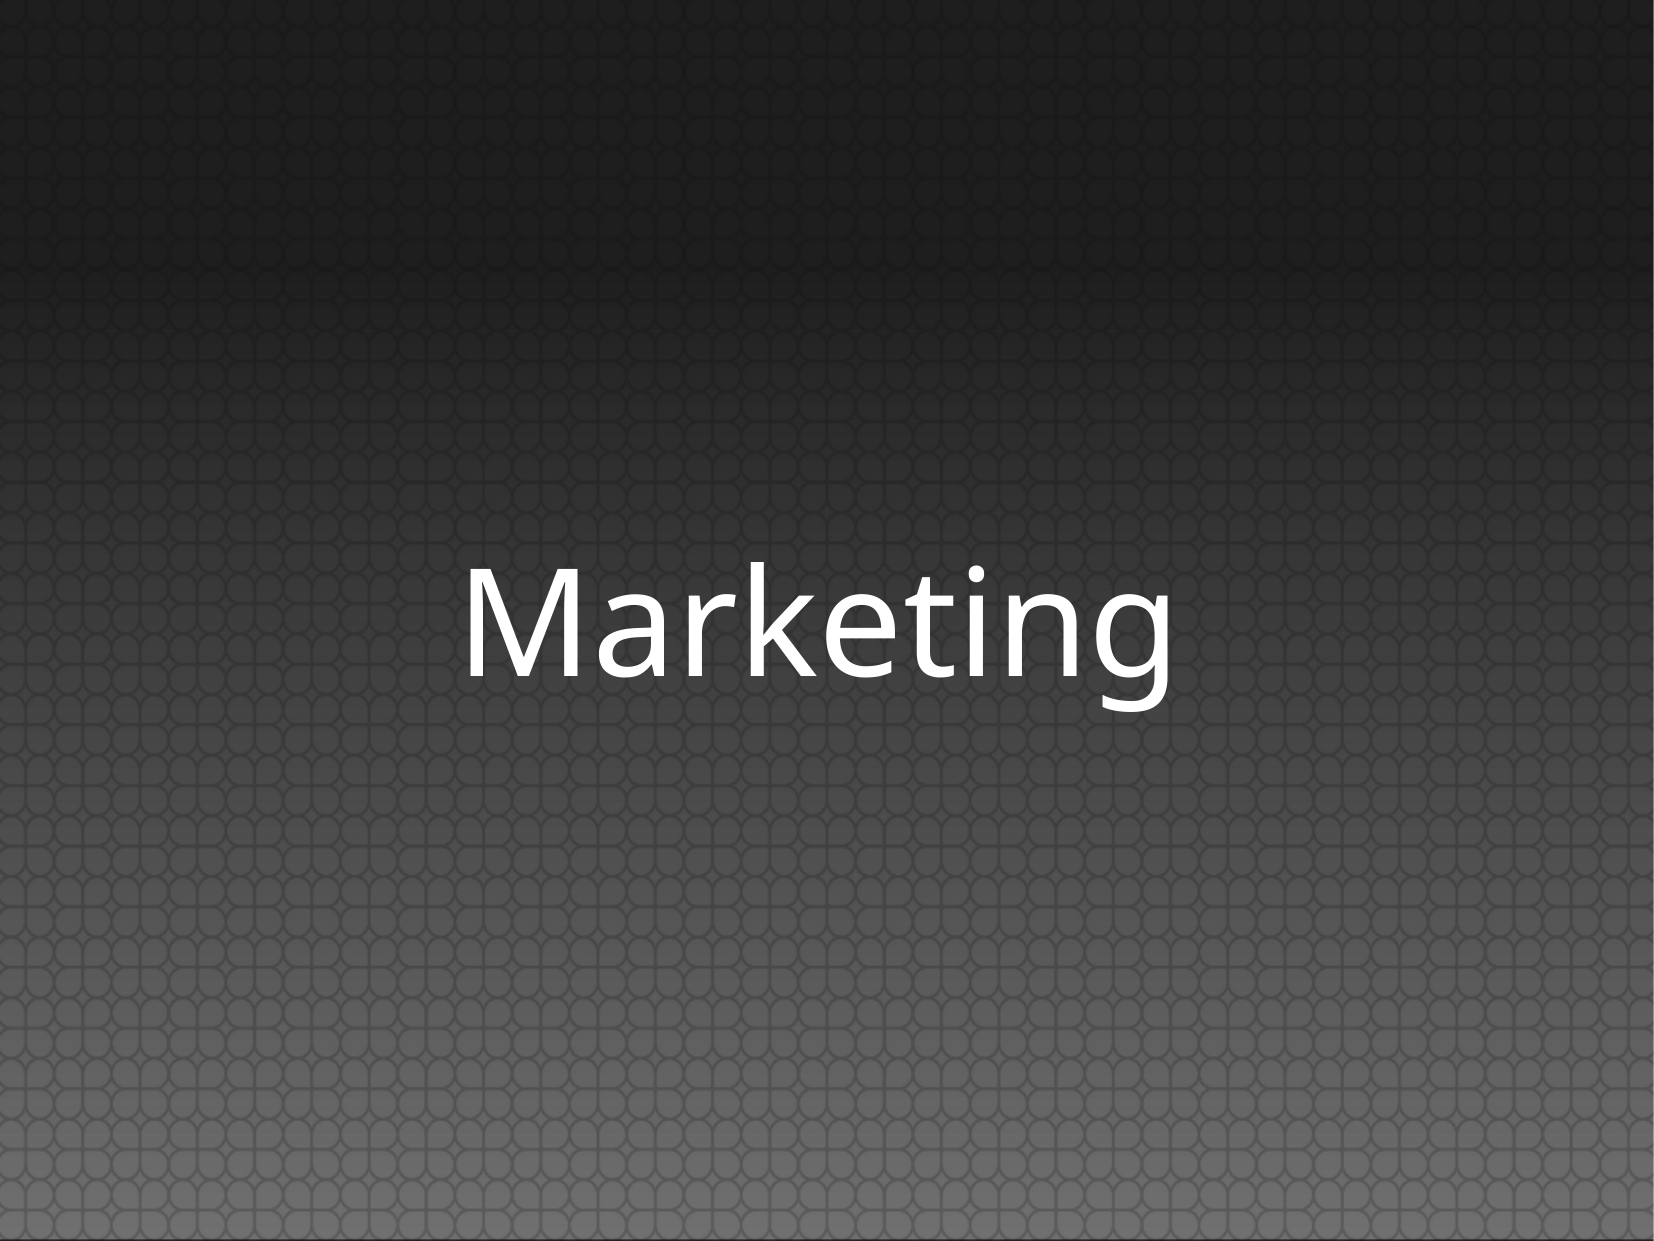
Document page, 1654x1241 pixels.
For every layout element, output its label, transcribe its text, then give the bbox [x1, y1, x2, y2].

picture [0, 0, 1654, 1241]
title Marketing [75, 525, 1564, 713]
